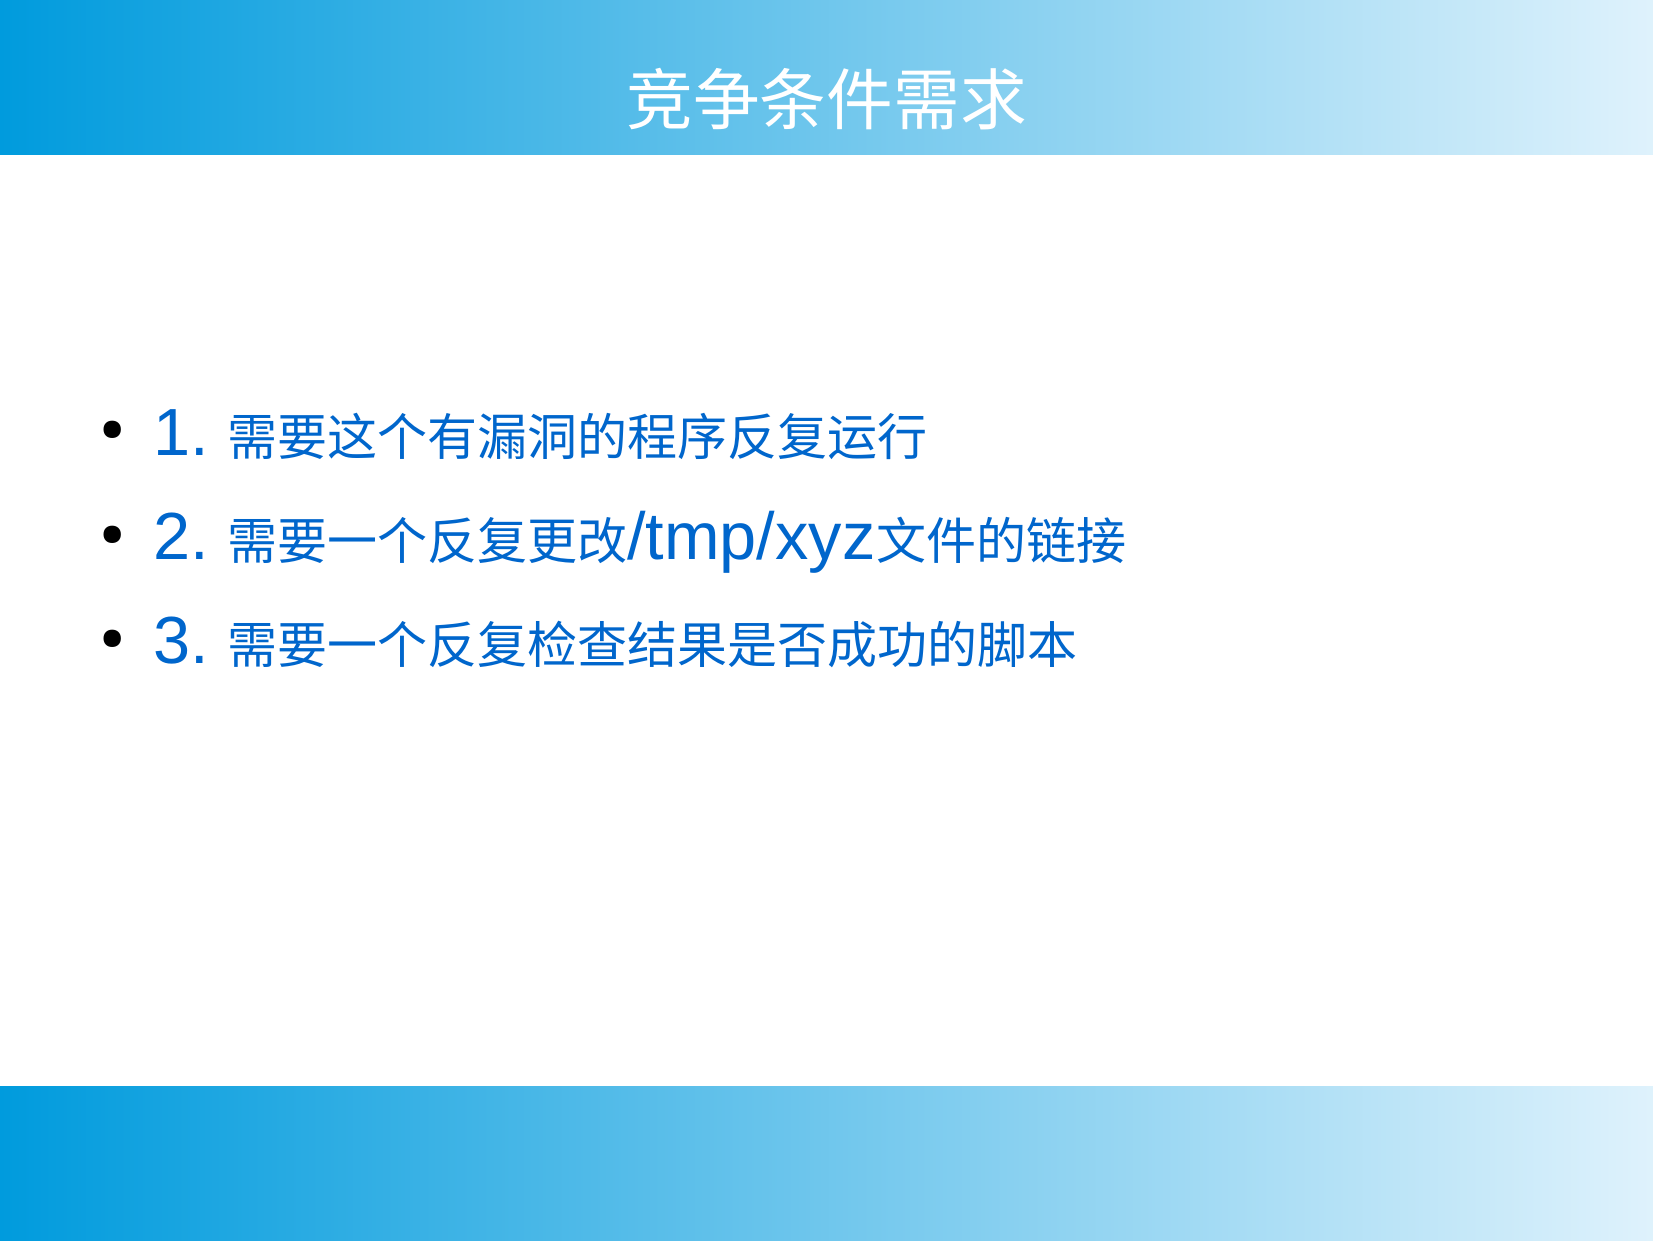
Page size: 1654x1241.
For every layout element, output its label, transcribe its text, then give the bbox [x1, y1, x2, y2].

title 竞争条件需求 [82, 49, 1571, 155]
list 1. 需要这个有漏洞的程序反复运行 2. 需要一个反复更改/tmp/xyz文件的链接 3. 需要一个反复检查结果是否成功的脚本 [82, 290, 1571, 1010]
